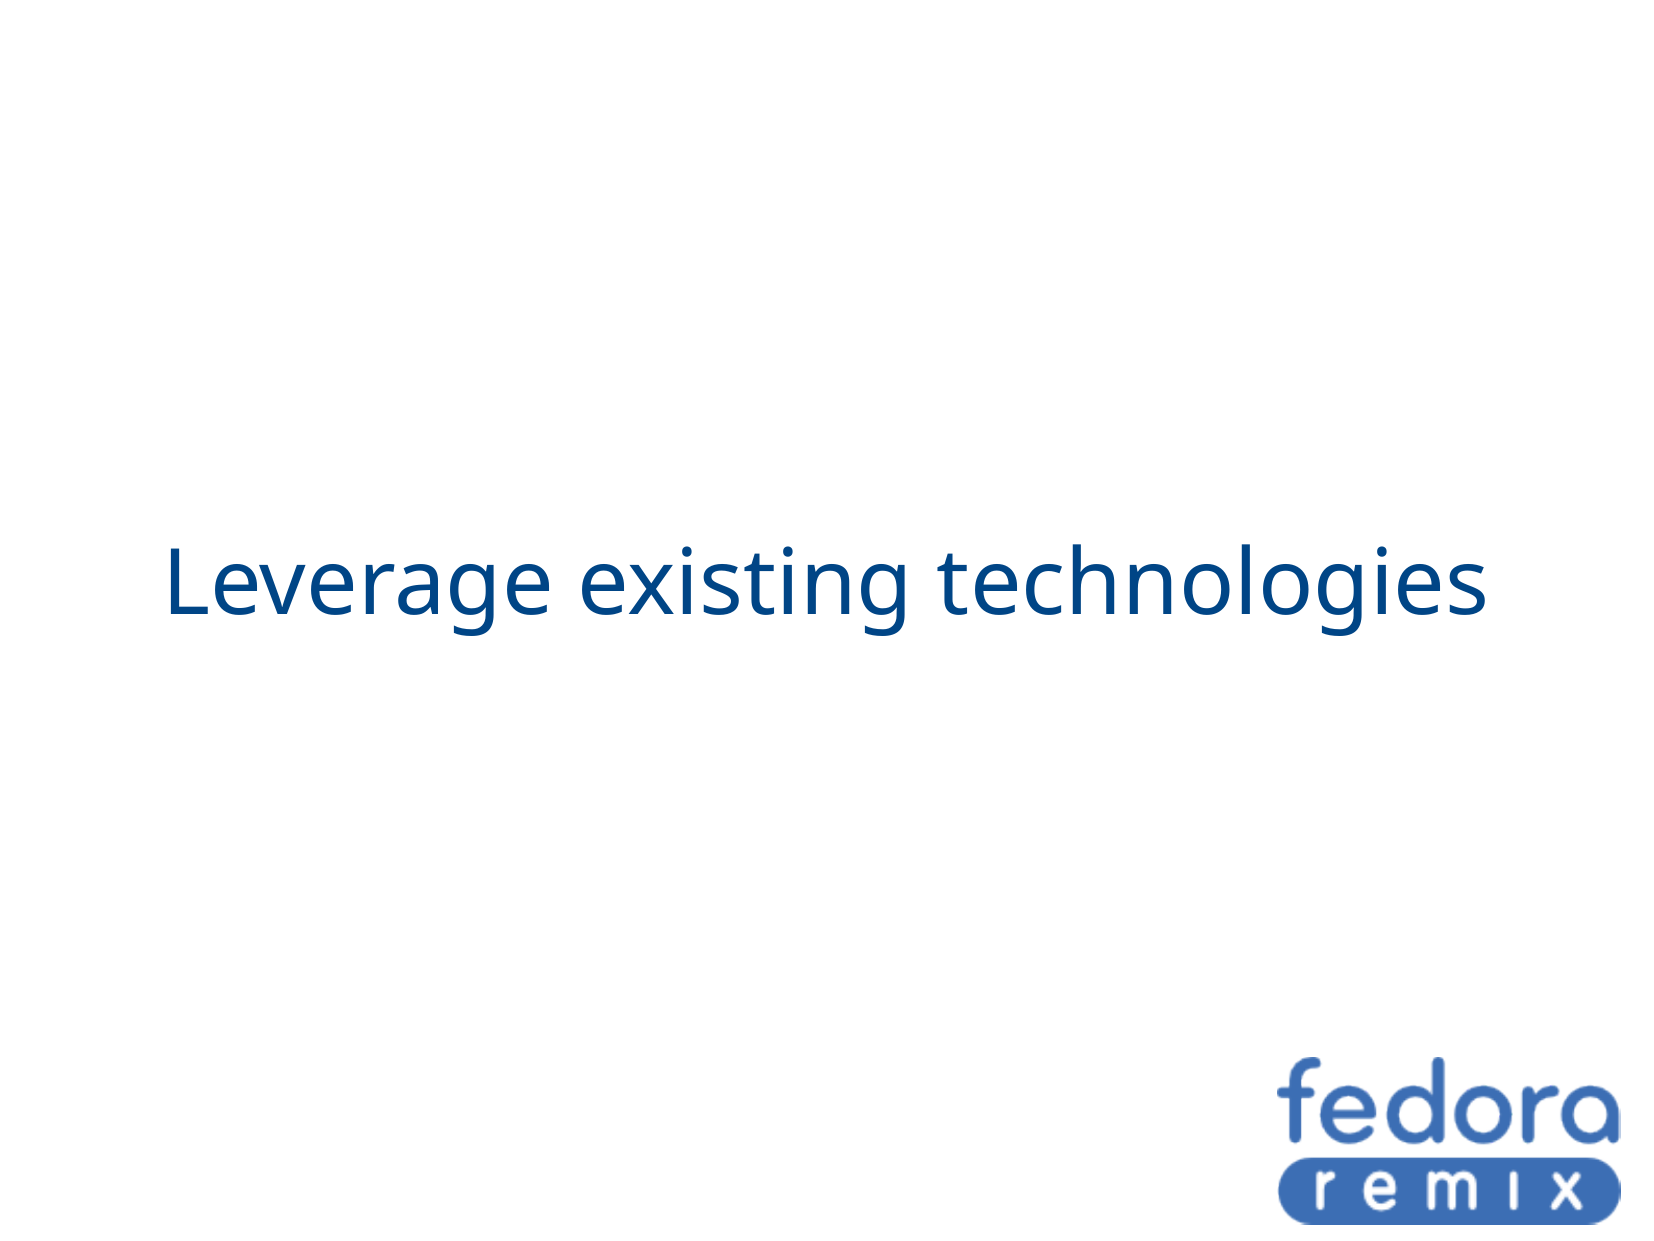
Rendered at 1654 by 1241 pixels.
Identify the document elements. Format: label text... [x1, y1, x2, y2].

picture [1277, 1057, 1621, 1225]
title Leverage existing technologies [82, 49, 1571, 1109]
